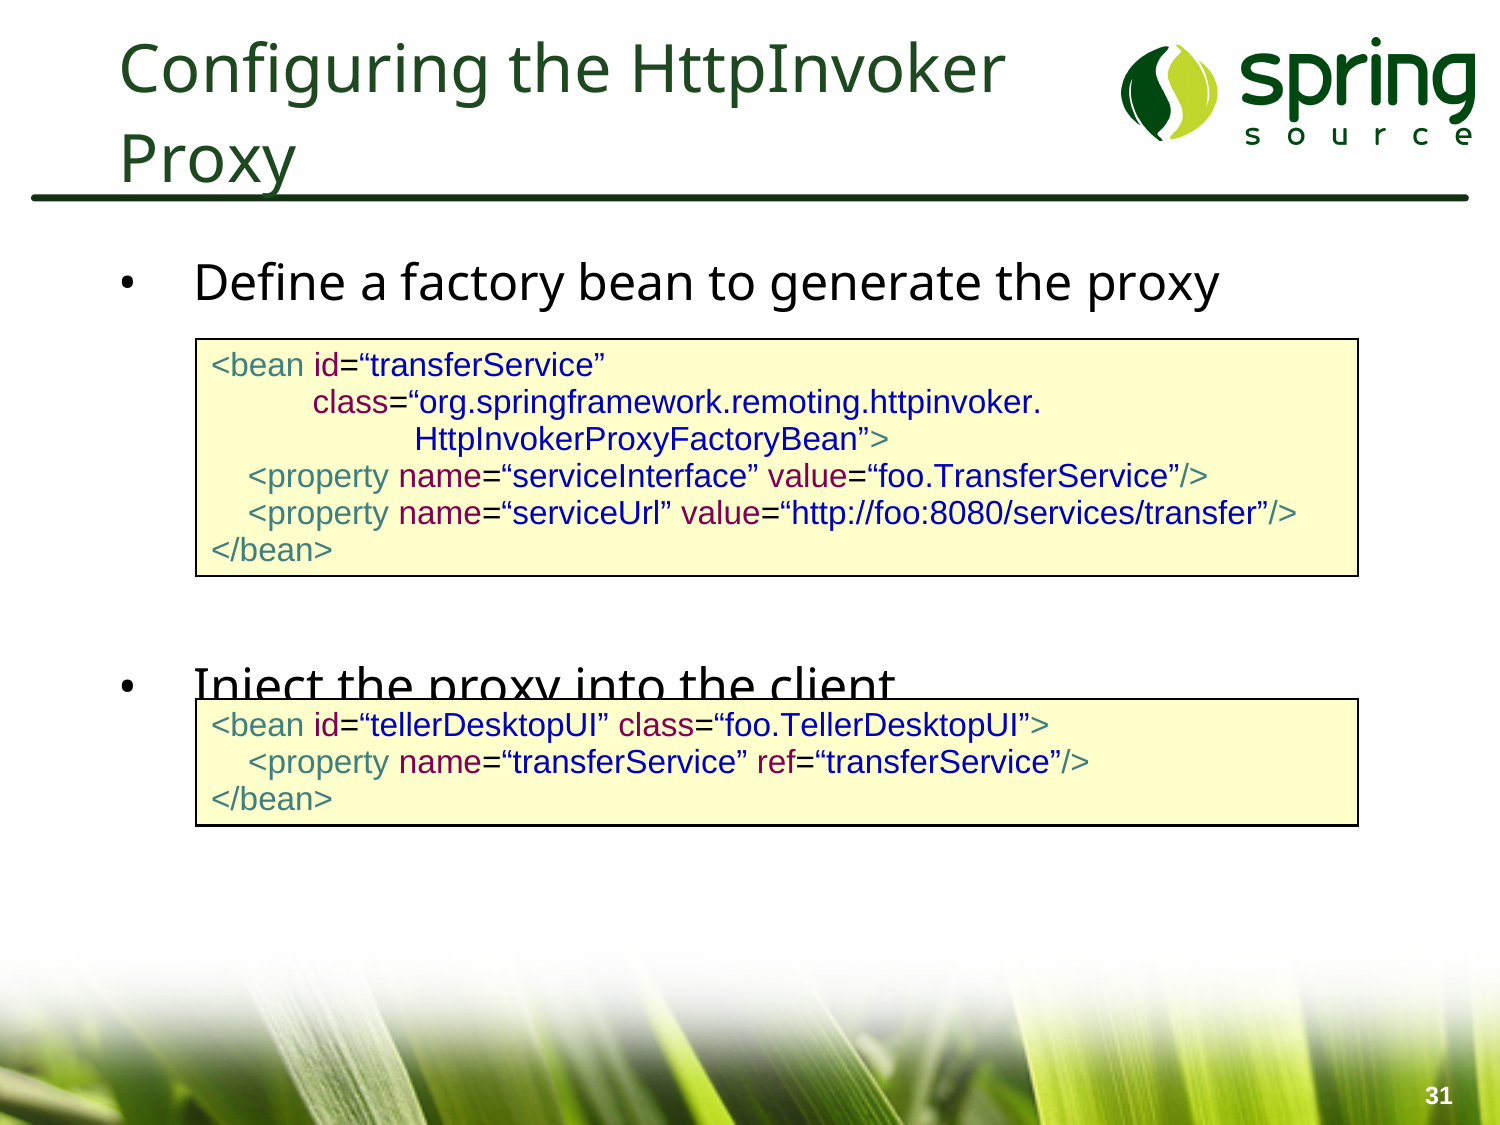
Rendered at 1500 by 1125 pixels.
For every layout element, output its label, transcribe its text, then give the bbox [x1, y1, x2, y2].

picture [1136, 37, 1475, 145]
picture [0, 944, 1500, 1125]
list Define a factory bean to generate the proxy Inject the proxy into the client [103, 239, 1394, 903]
title Configuring the HttpInvoker Proxy [103, 13, 1136, 191]
text_box <bean id=“tellerDesktopUI” class=“foo.TellerDesktopUI”> <property name=“transferService” ref=“transferService”/> </bean> [196, 698, 1359, 826]
text_box <bean id=“transferService” class=“org.springframework.remoting.httpinvoker. HttpInvokerProxyFactoryBean”> <property name=“serviceInterface” value=“foo.TransferService”/> <property name=“serviceUrl” value=“http://foo:8080/services/transfer”/> </bean> [196, 338, 1359, 577]
